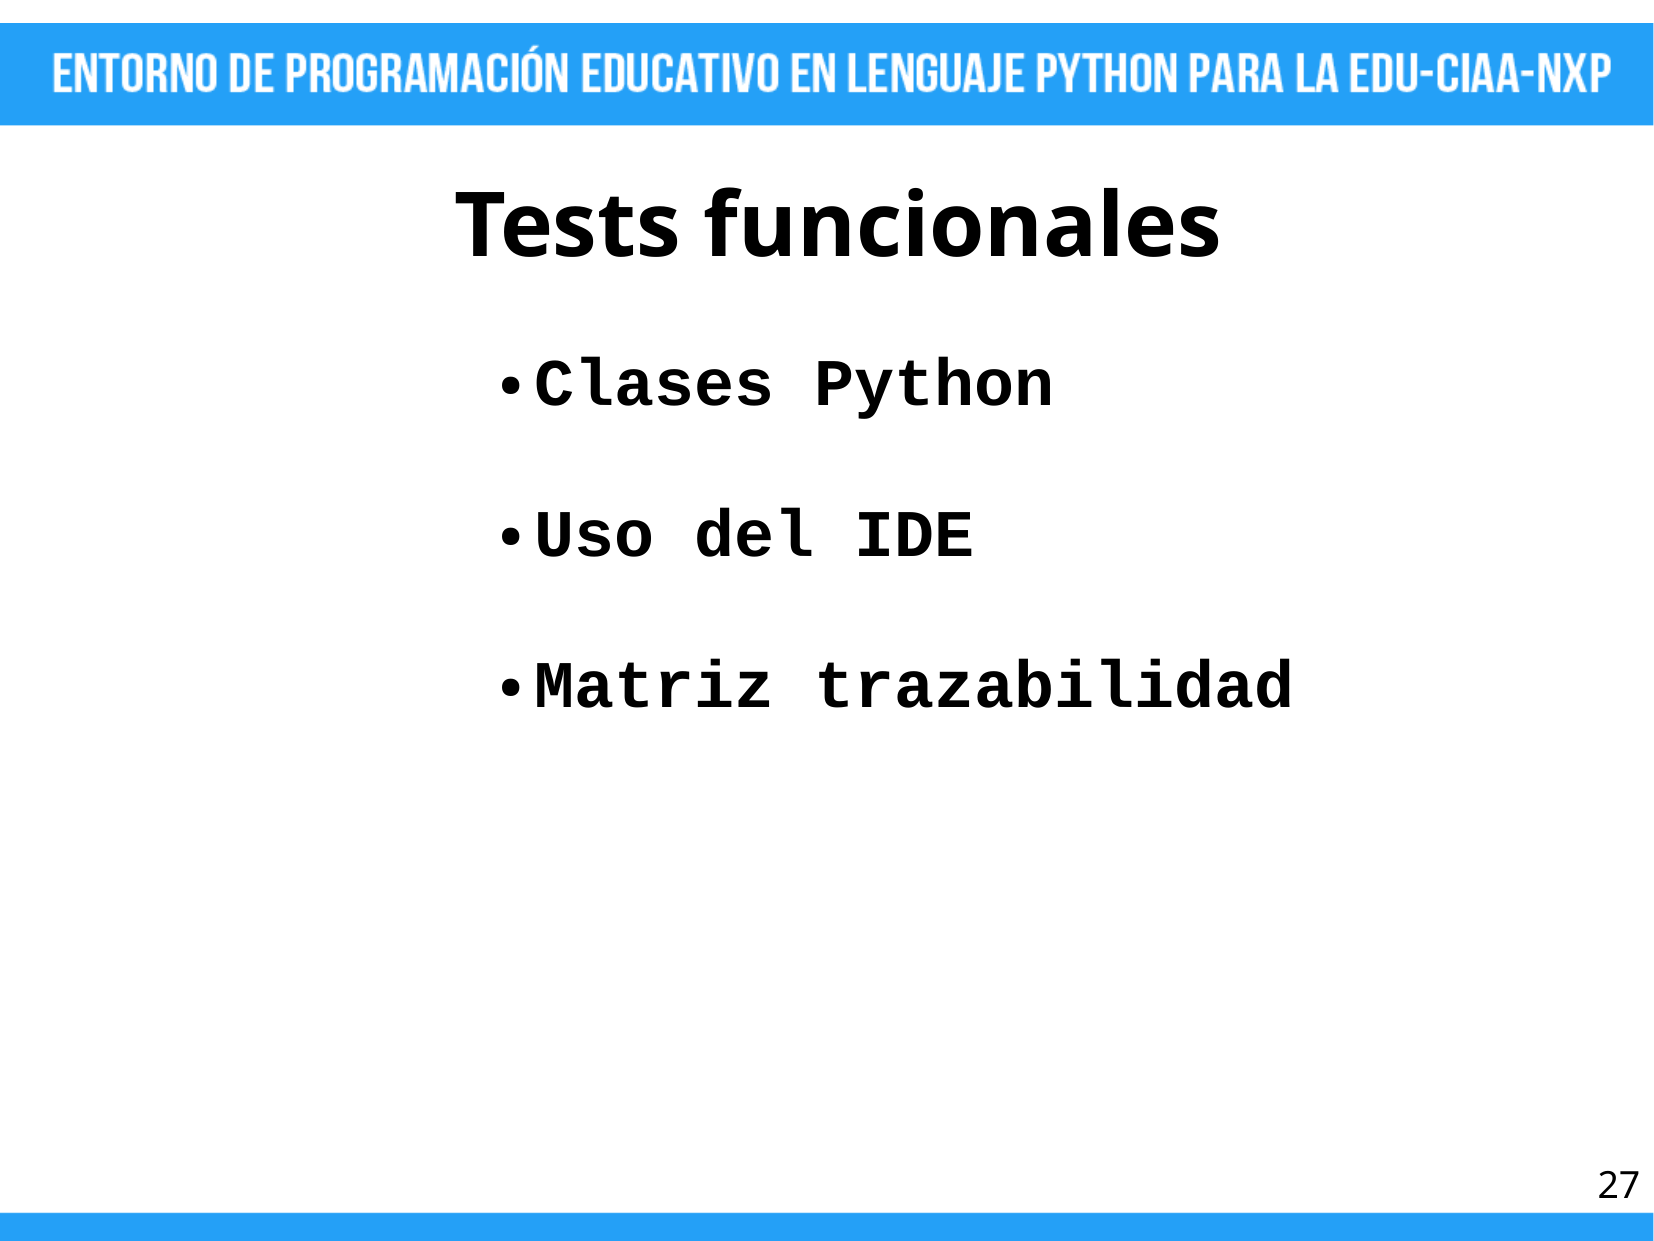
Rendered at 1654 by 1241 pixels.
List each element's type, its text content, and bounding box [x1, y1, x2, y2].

title Tests funcionales [94, 117, 1583, 325]
text_box 27 [1582, 1151, 1654, 1241]
picture [0, 23, 1654, 1241]
text_box Clases Python Uso del IDE Matriz trazabilidad [413, 342, 1310, 736]
